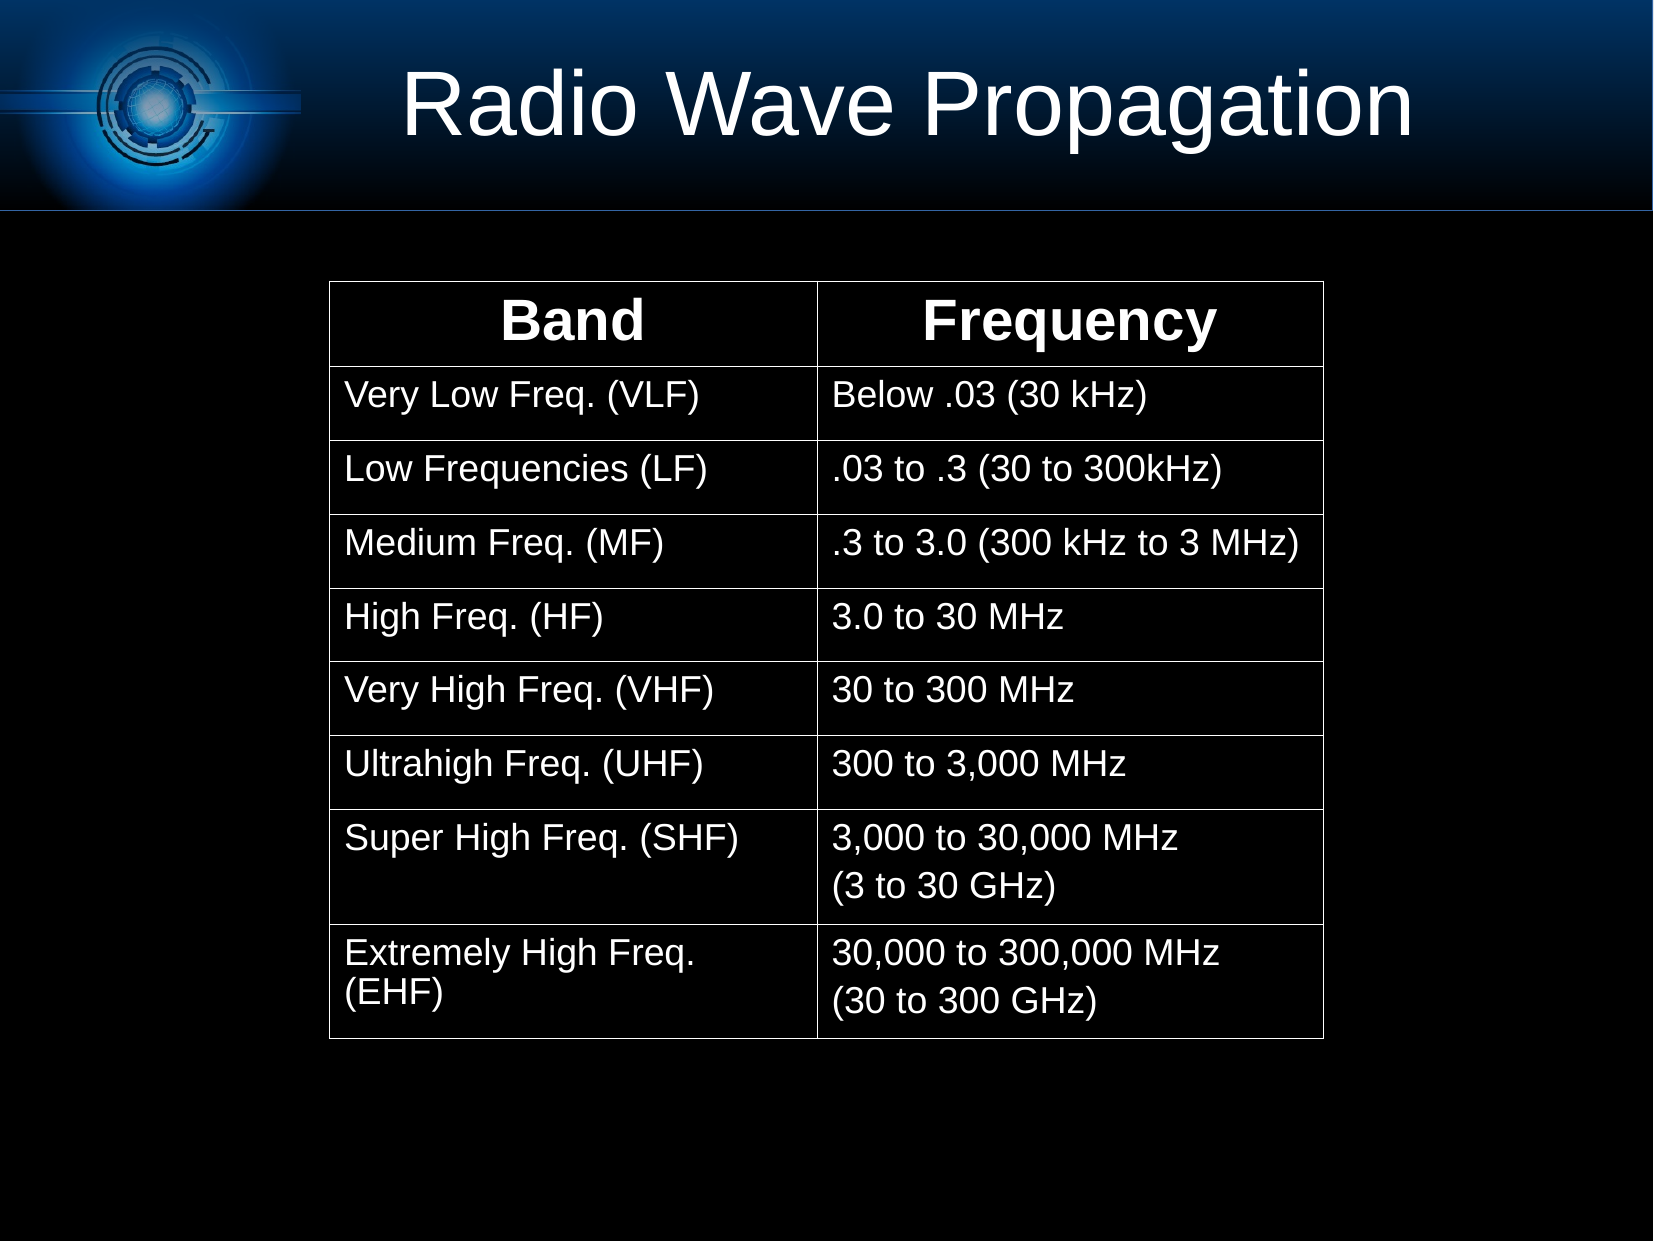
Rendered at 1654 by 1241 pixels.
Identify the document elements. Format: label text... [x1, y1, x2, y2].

table_cell 30 to 300 MHz [818, 662, 1323, 735]
table_cell .3 to 3.0 (300 kHz to 3 MHz) [818, 515, 1323, 588]
table_cell 300 to 3,000 MHz [818, 736, 1323, 809]
table_cell Medium Freq. (MF) [330, 515, 817, 588]
picture [0, 87, 301, 210]
table_cell Very Low Freq. (VLF) [330, 367, 817, 440]
table_cell Super High Freq. (SHF) [330, 810, 817, 924]
table_cell High Freq. (HF) [330, 589, 817, 661]
table_cell Low Frequencies (LF) [330, 441, 817, 514]
table_header Frequency [818, 282, 1323, 366]
table_cell Extremely High Freq. (EHF) [330, 925, 817, 1038]
table_header Band [330, 282, 817, 366]
title Radio Wave Propagation [165, 0, 1653, 208]
table_cell 30,000 to 300,000 MHz (30 to 300 GHz) [818, 925, 1323, 1038]
table_cell Ultrahigh Freq. (UHF) [330, 736, 817, 809]
table_cell Below .03 (30 kHz) [818, 367, 1323, 440]
table_cell 3,000 to 30,000 MHz (3 to 30 GHz) [818, 810, 1323, 924]
table_cell .03 to .3 (30 to 300kHz) [818, 441, 1323, 514]
table_cell 3.0 to 30 MHz [818, 589, 1323, 661]
table_cell Very High Freq. (VHF) [330, 662, 817, 735]
